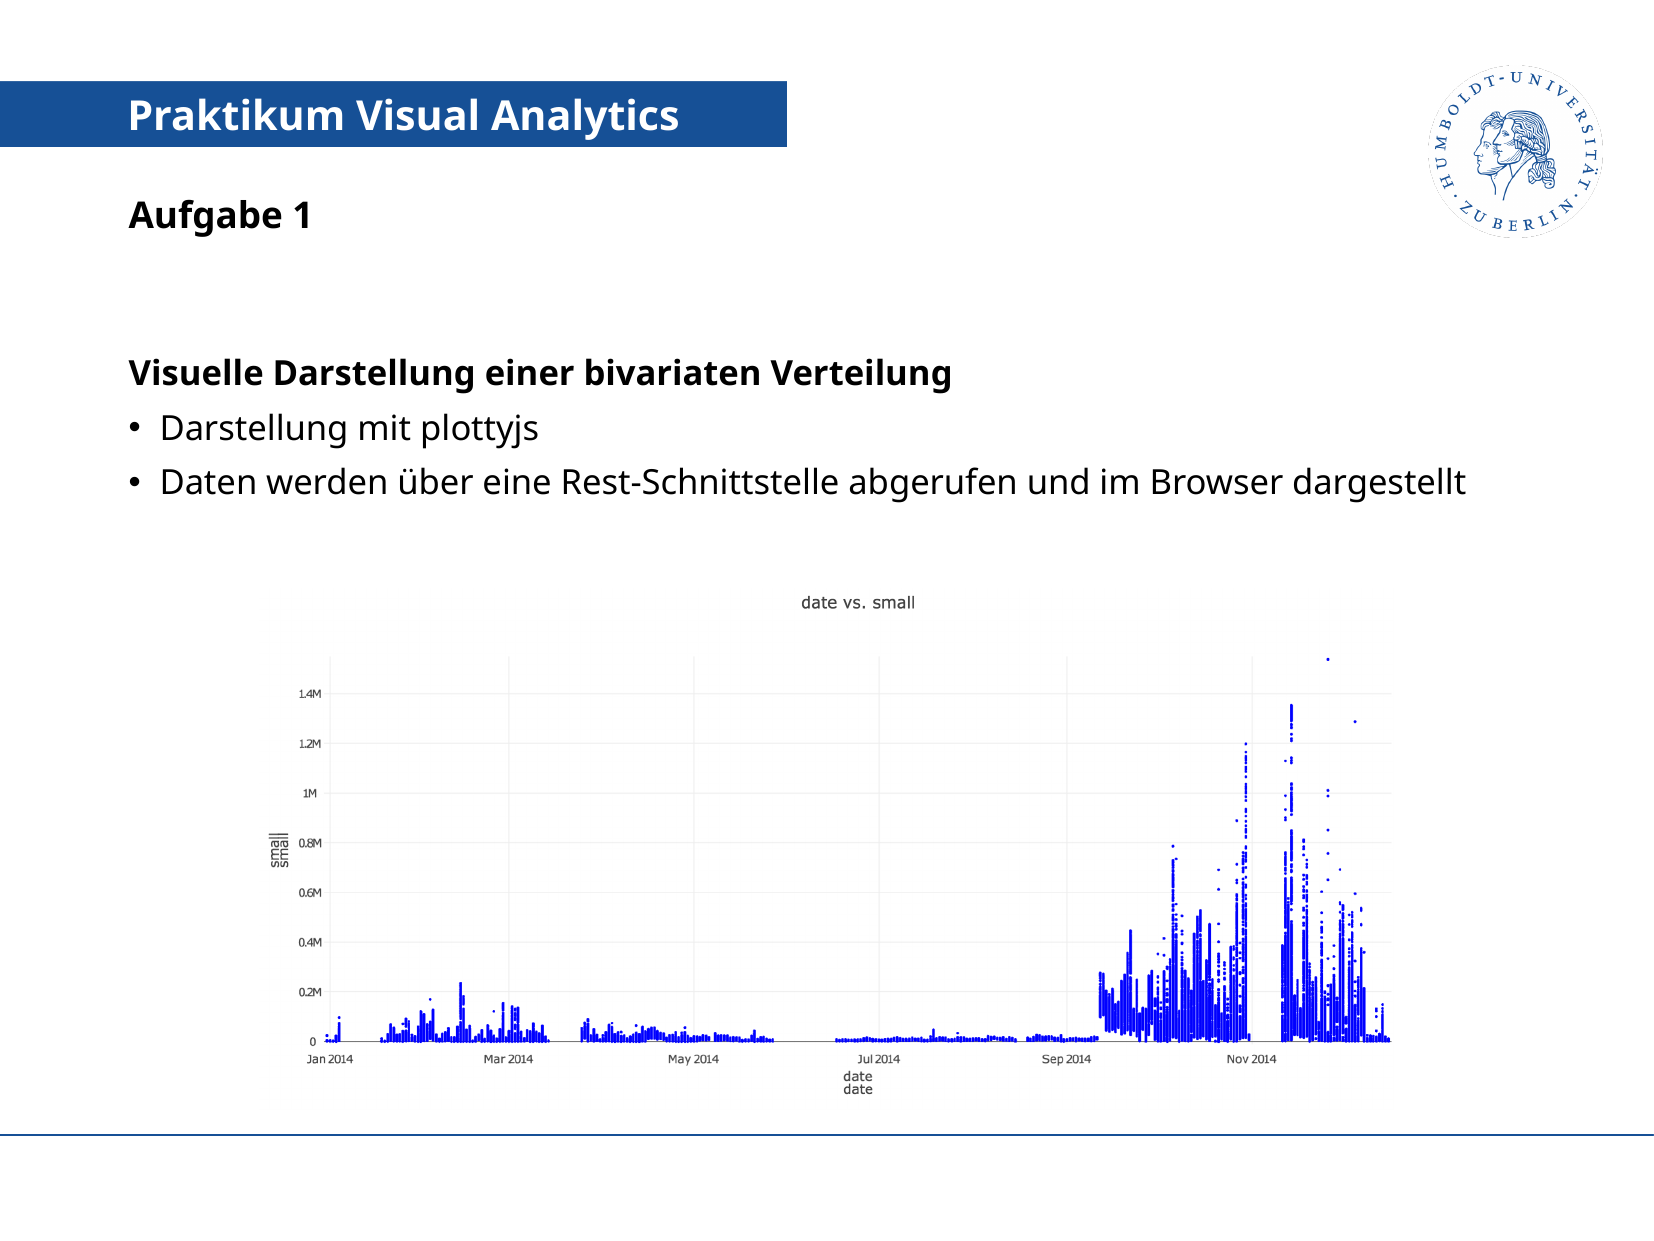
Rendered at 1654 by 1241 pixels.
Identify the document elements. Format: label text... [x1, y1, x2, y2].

picture [259, 588, 1394, 1110]
title Aufgabe 1 [113, 163, 1342, 269]
list Visuelle Darstellung einer bivariaten Verteilung Darstellung mit plottyjs Daten werden über eine Rest-Schnittstelle abgerufen und im Browser dargestellt [113, 269, 1540, 589]
